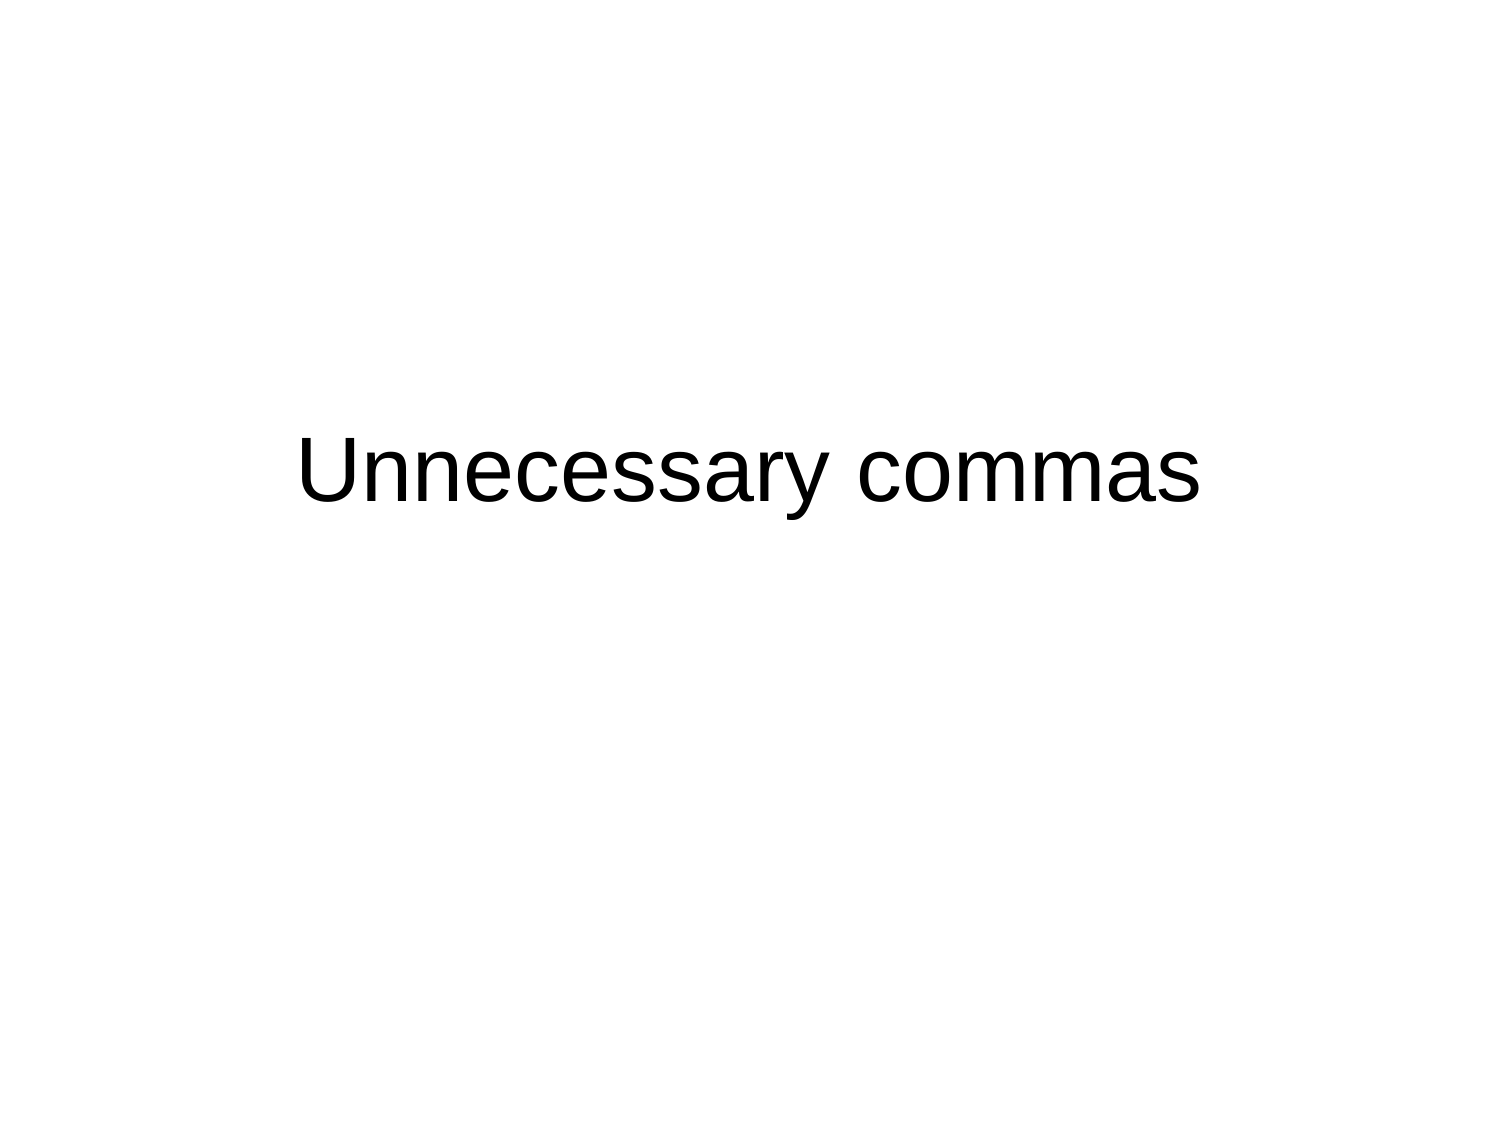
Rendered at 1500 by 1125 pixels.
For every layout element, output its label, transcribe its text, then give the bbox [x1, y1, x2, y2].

title Unnecessary commas [112, 349, 1388, 591]
